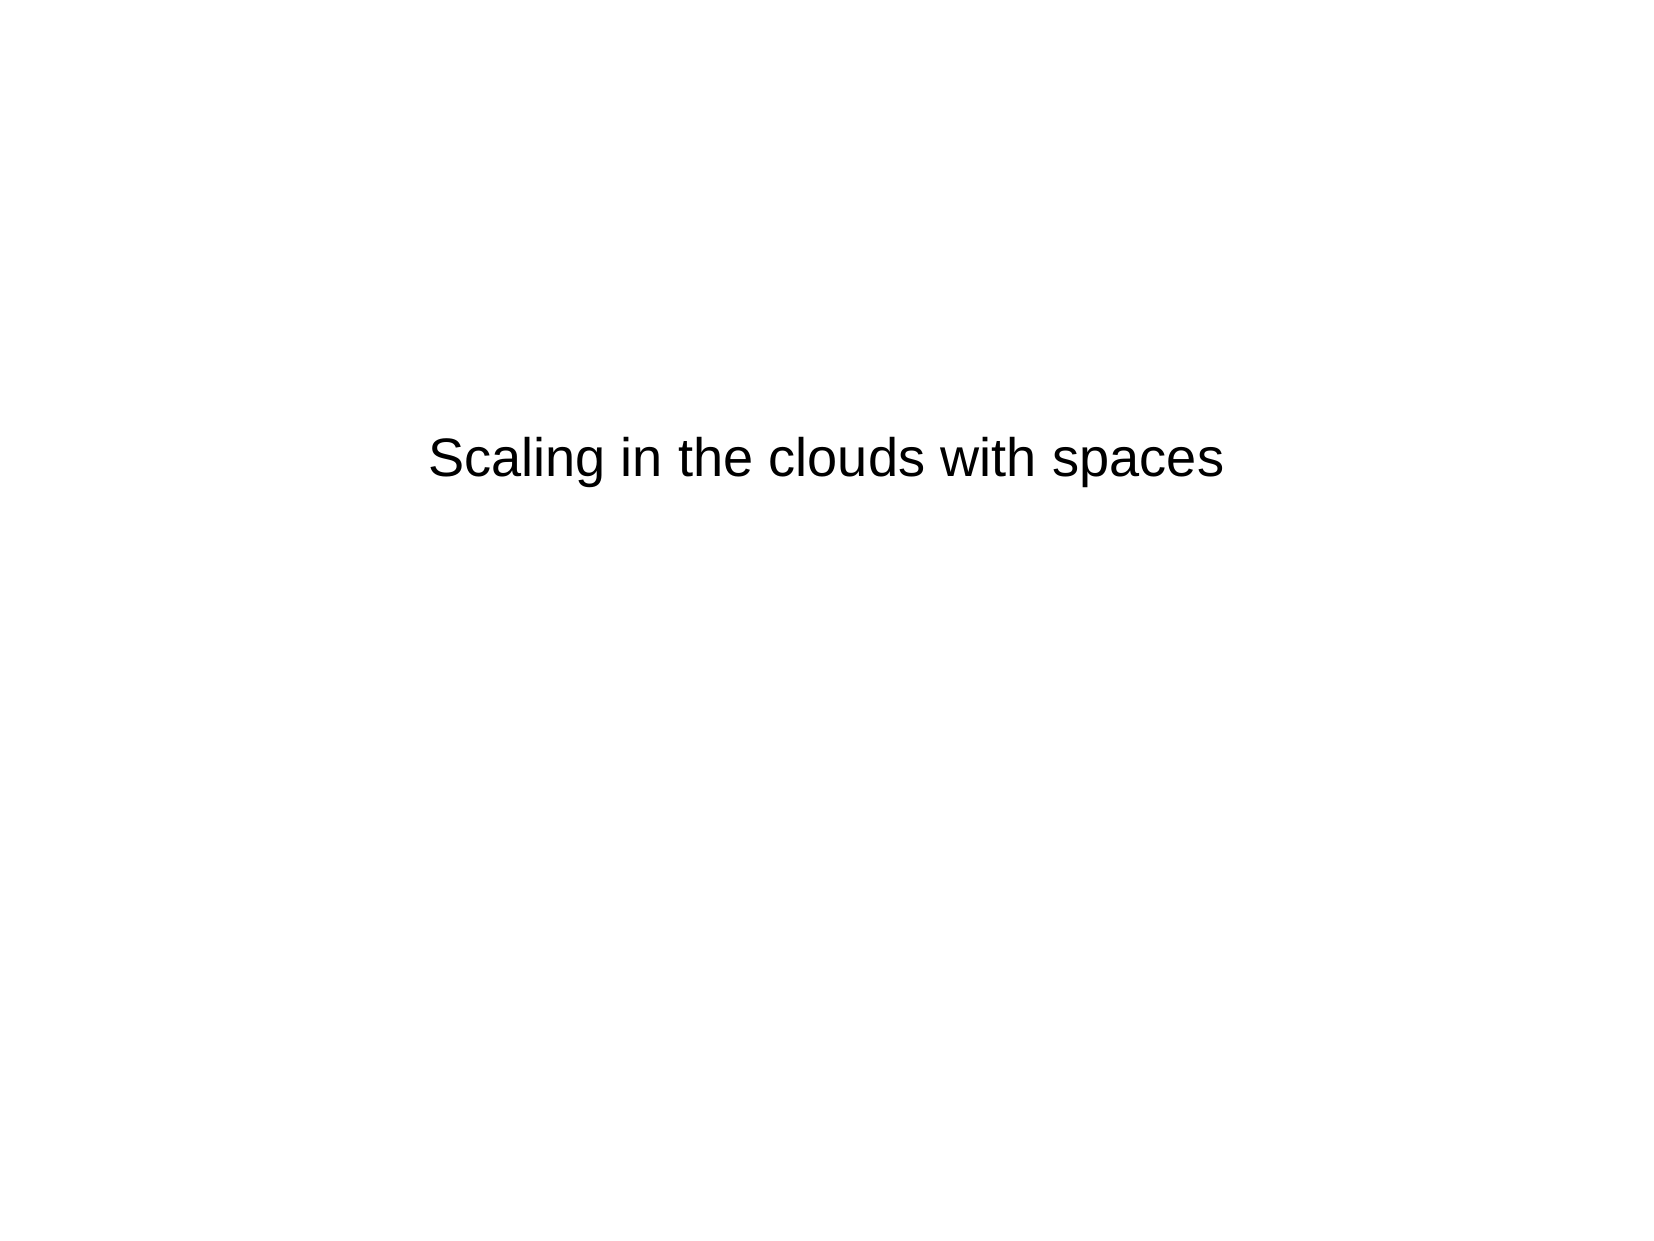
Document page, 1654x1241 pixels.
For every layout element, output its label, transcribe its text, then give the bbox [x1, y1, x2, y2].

text_box Scaling in the clouds with spaces [413, 419, 1241, 502]
